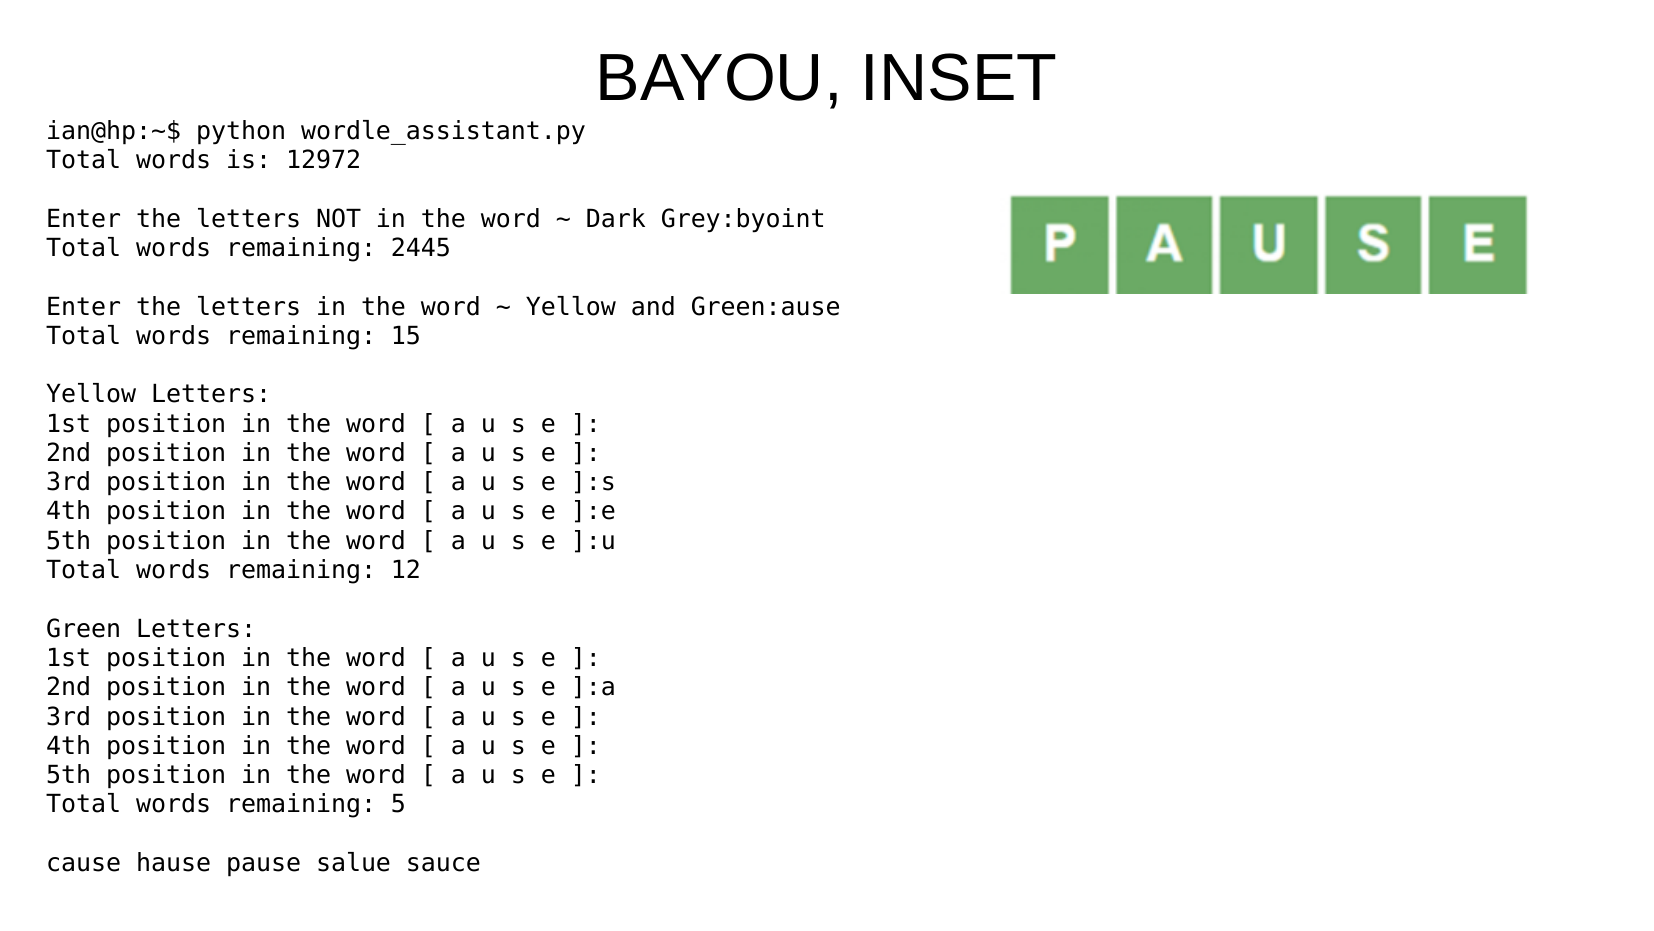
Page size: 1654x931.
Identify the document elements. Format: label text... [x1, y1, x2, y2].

picture [1000, 193, 1535, 294]
text_box ian@hp:~$ python wordle_assistant.py Total words is: 12972 Enter the letters NOT in the word ~ Dark Grey:byoint Total words remaining: 2445 Enter the letters in the word ~ Yellow and Green:ause Total words remaining: 15 Yellow Letters: 1st position in the word [ a u s e ]: 2nd position in the word [ a u s e ]: 3rd position in the word [ a u s e ]:s 4th position in the word [ a u s e ]:e 5th position in the word [ a u s e ]:u Total words remaining: 12 Green Letters: 1st position in the word [ a u s e ]: 2nd position in the word [ a u s e ]:a 3rd position in the word [ a u s e ]: 4th position in the word [ a u s e ]: 5th position in the word [ a u s e ]: Total words remaining: 5 cause hause pause salue sauce [31, 108, 998, 931]
title BAYOU, INSET [82, 37, 1571, 119]
